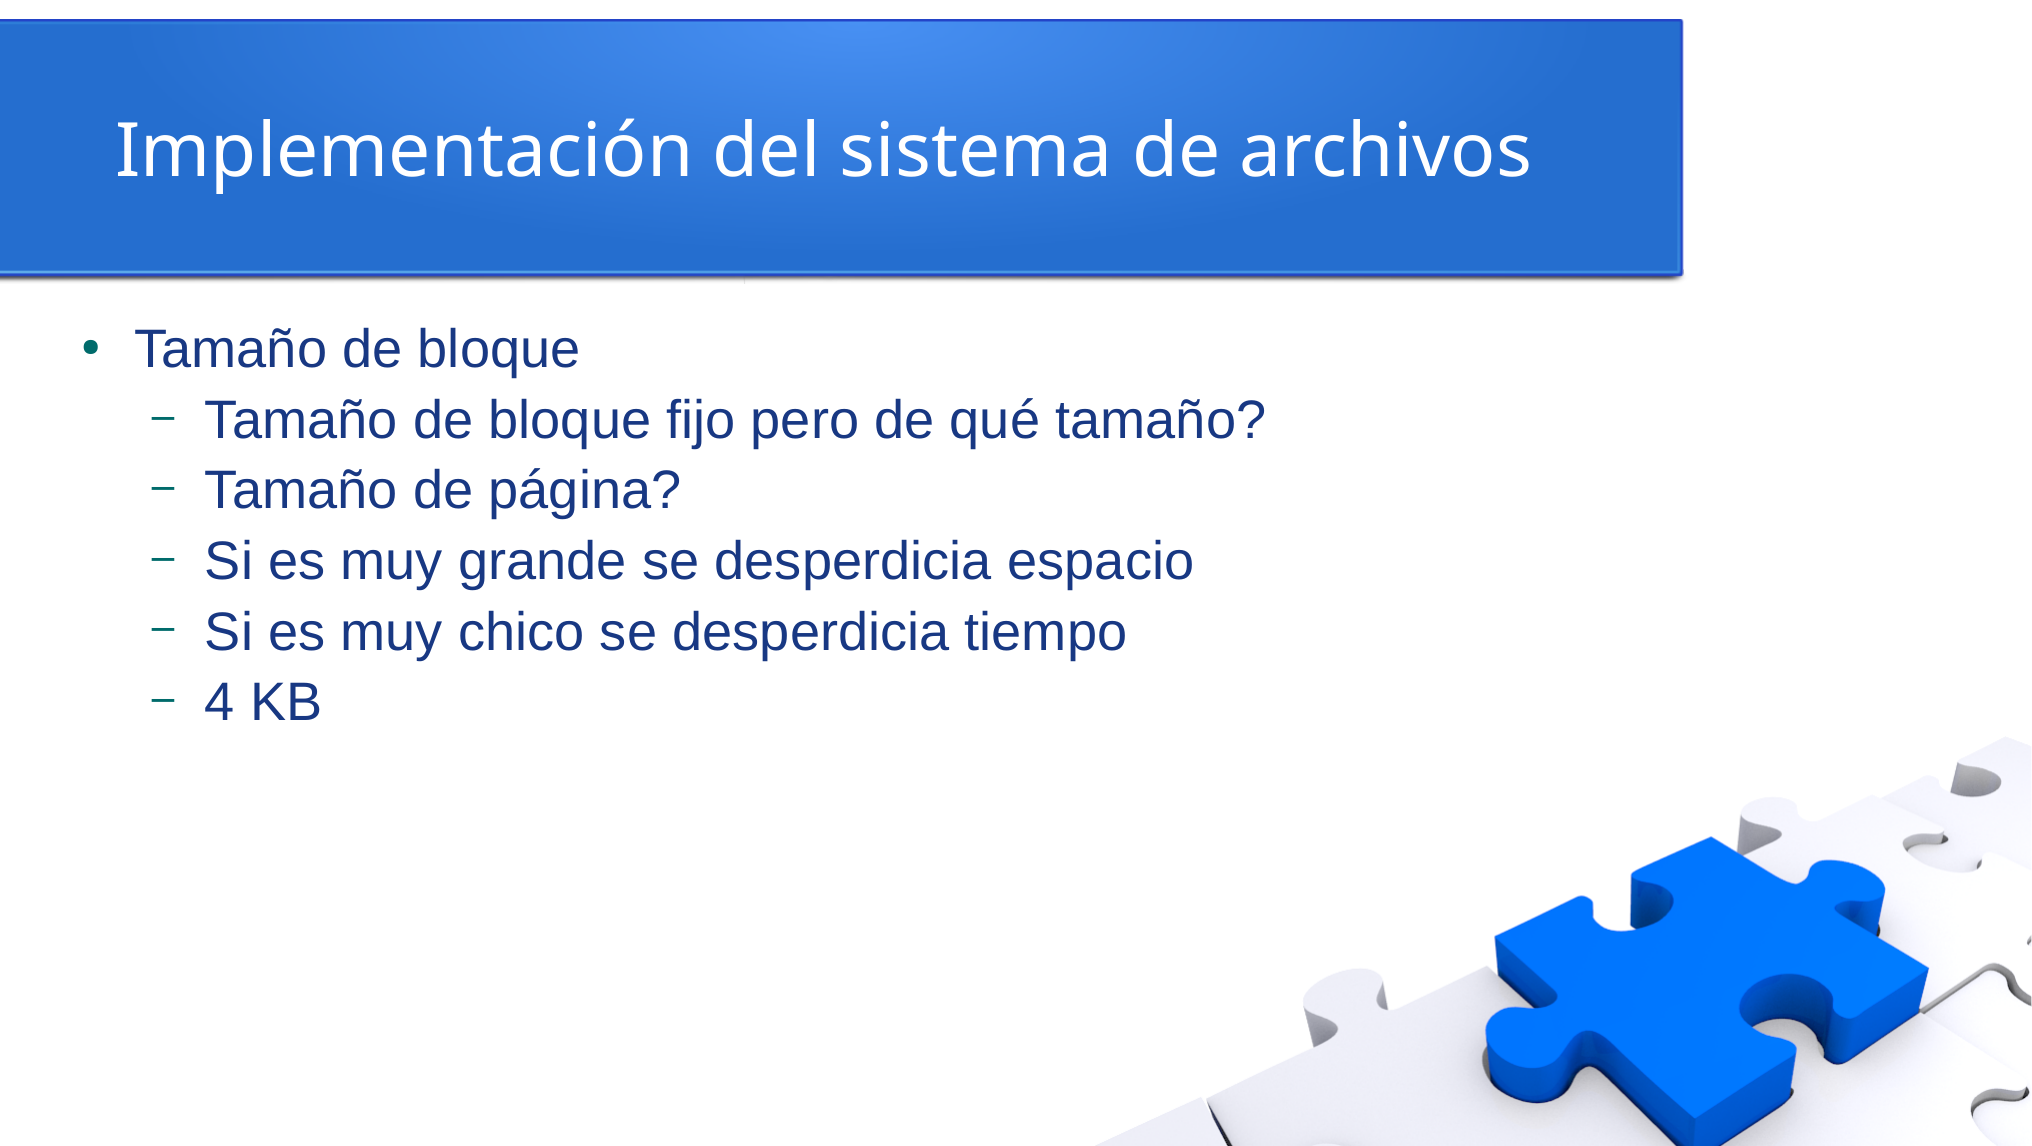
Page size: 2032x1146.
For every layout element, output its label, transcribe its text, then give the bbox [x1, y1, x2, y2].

picture [0, 19, 1689, 284]
picture [1071, 605, 2032, 1146]
text_box Tamaño de bloque Tamaño de bloque fijo pero de qué tamaño? Tamaño de página? Si es muy grande se desperdicia espacio Si es muy chico se desperdicia tiempo 4 KB [63, 318, 1902, 792]
title Implementación del sistema de archivos [42, 51, 1607, 243]
